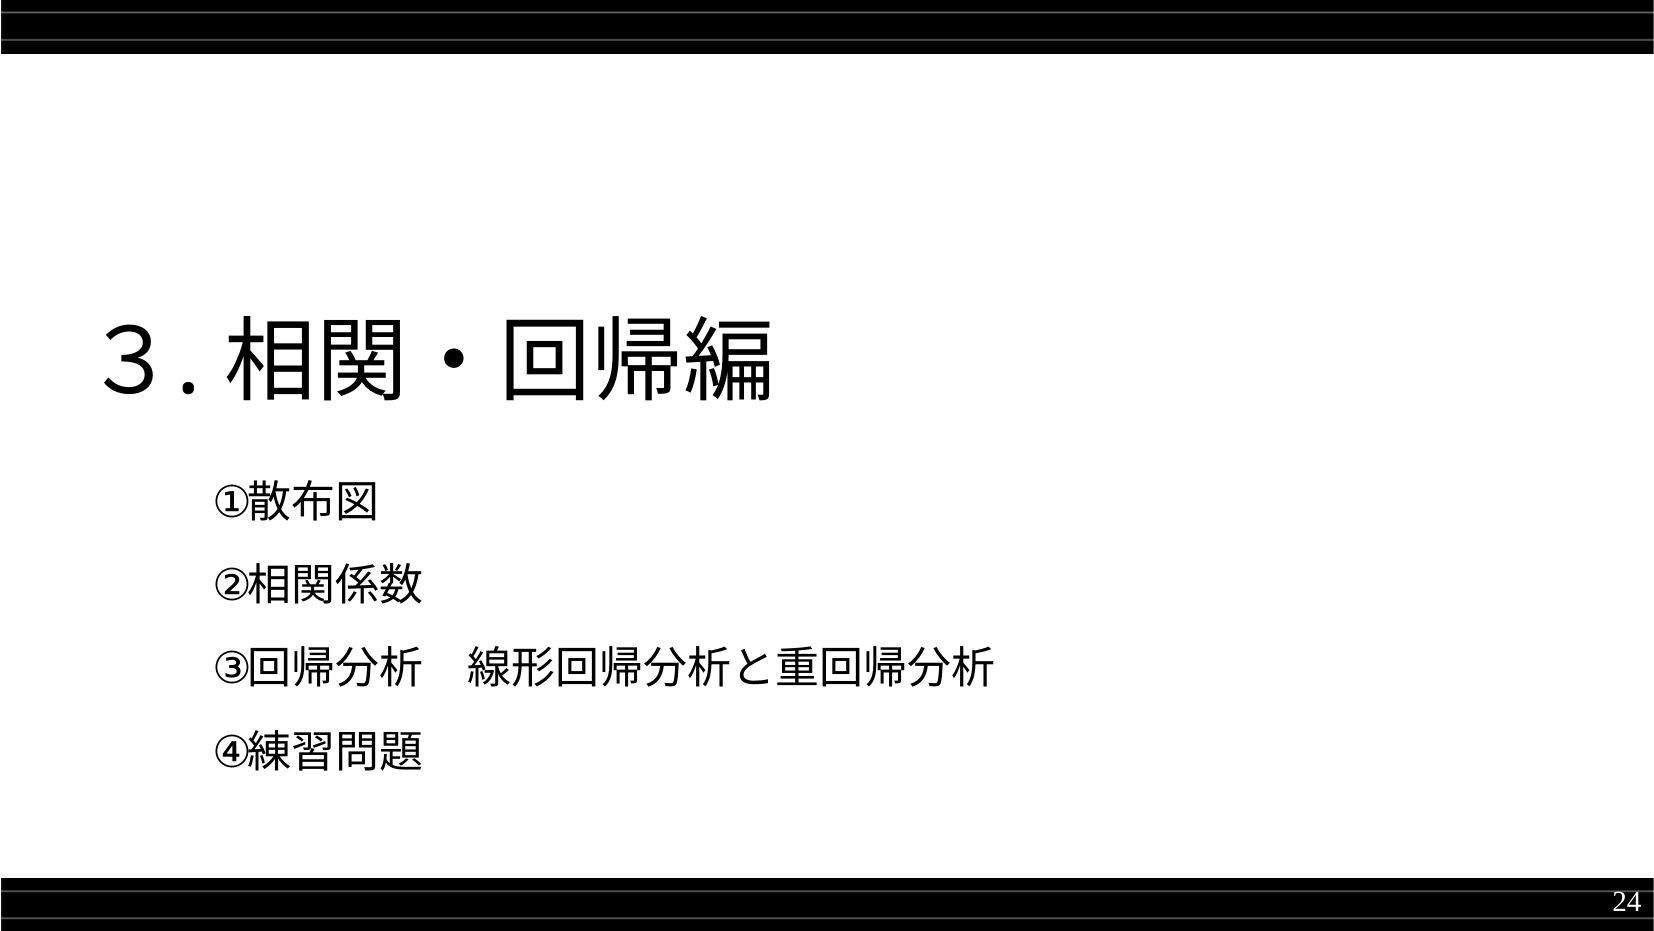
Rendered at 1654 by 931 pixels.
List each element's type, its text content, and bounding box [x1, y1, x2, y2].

title ３. 相関・回帰編 [84, 275, 1573, 432]
picture [1, 878, 1654, 931]
picture [1, 0, 1654, 54]
list 散布図 相関係数 回帰分析 線形回帰分析と重回帰分析 練習問題 [200, 466, 1560, 786]
